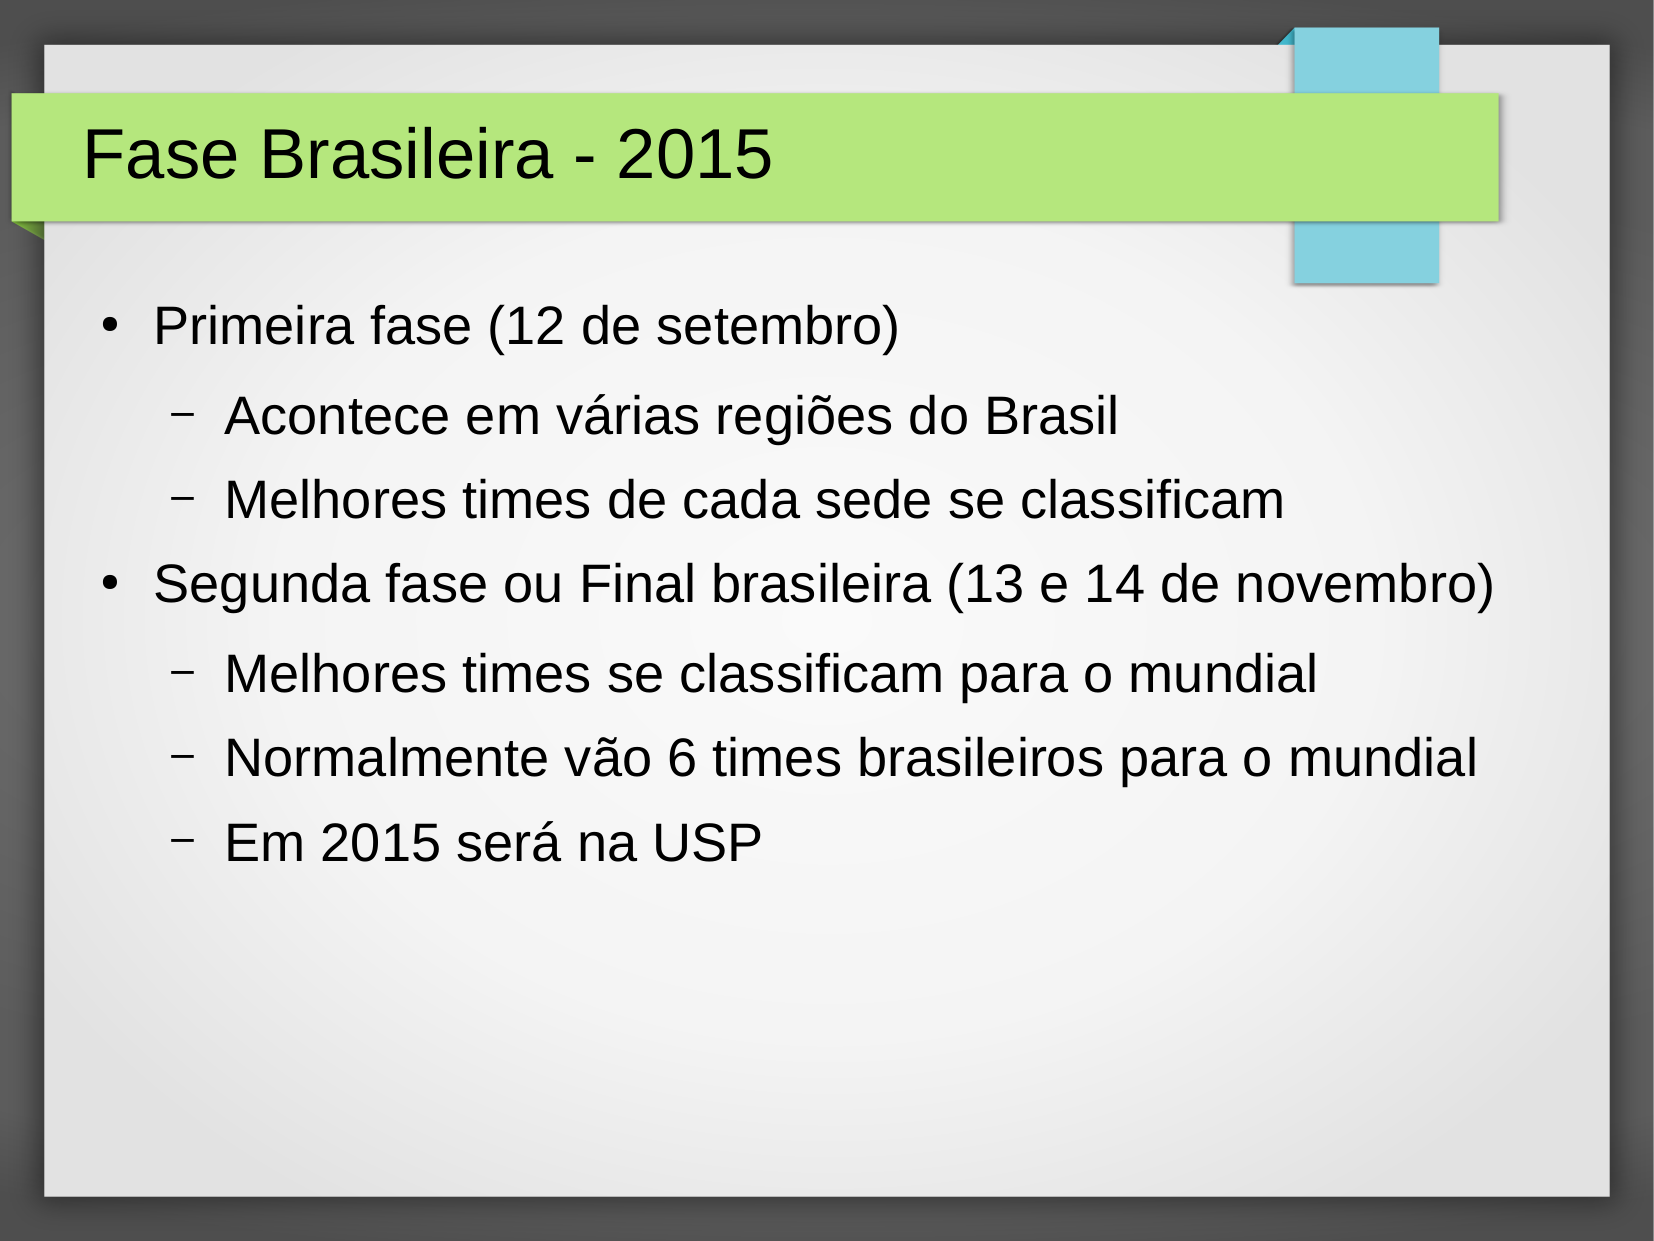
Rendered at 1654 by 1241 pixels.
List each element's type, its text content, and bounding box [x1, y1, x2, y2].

list Primeira fase (12 de setembro) Acontece em várias regiões do Brasil Melhores times de cada sede se classificam Segunda fase ou Final brasileira (13 e 14 de novembro) Melhores times se classificam para o mundial Normalmente vão 6 times brasileiros para o mundial Em 2015 será na USP [82, 295, 1571, 1015]
title Fase Brasileira - 2015 [82, 94, 1264, 213]
picture [0, 0, 1654, 1241]
